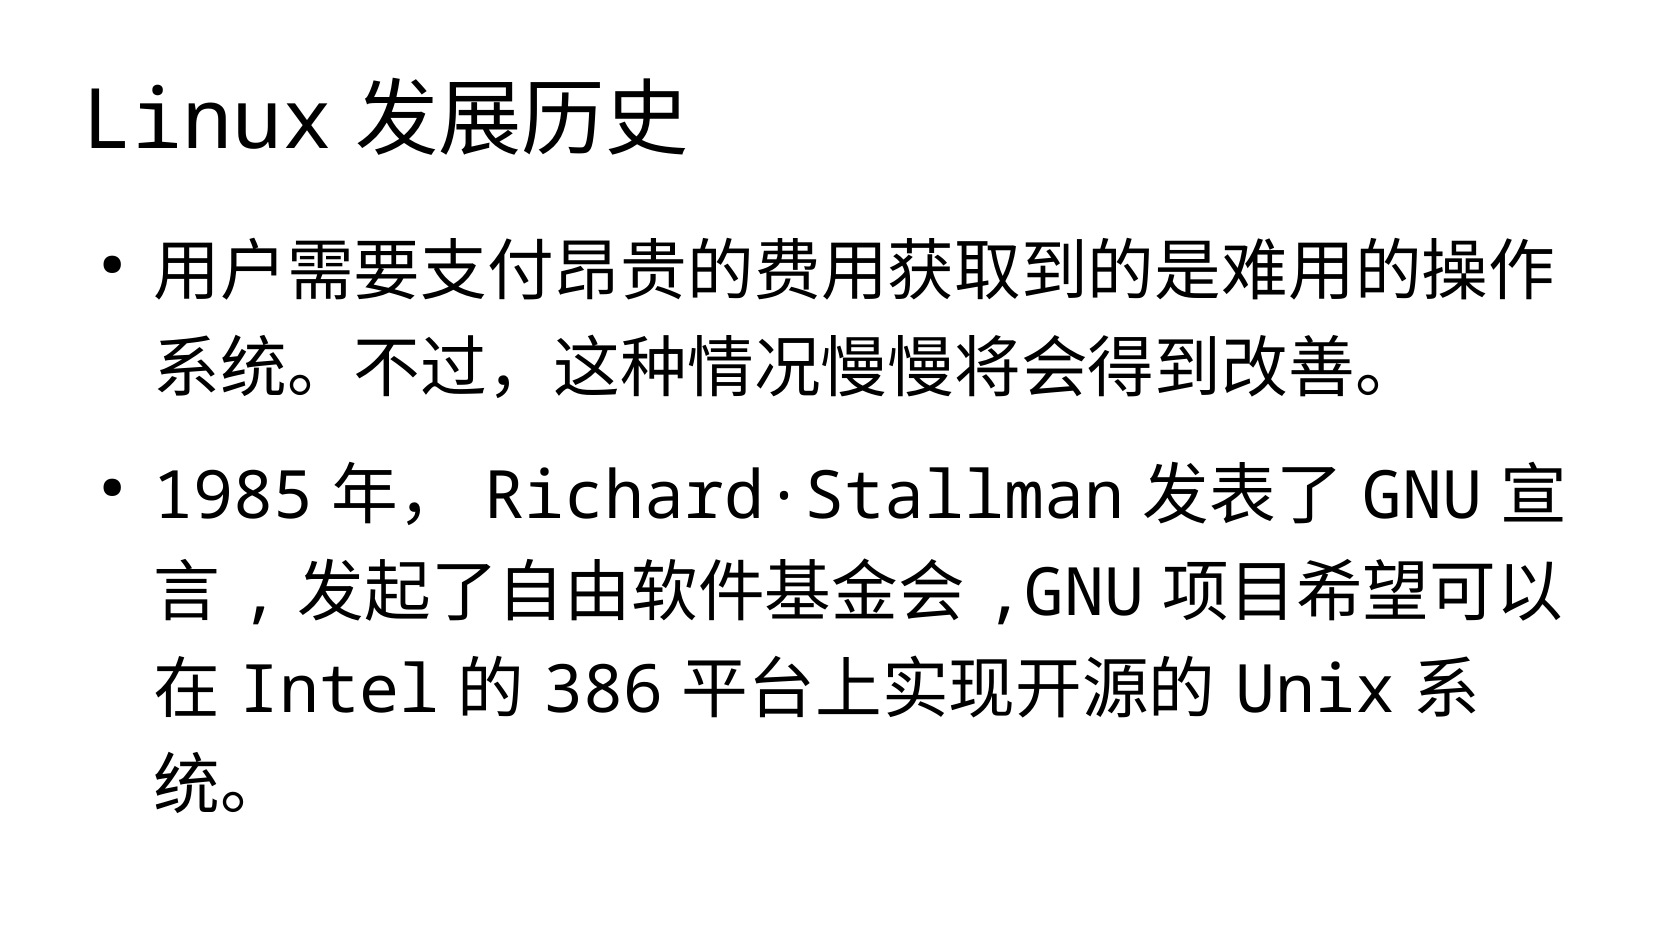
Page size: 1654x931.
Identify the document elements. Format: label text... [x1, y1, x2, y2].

list 用户需要支付昂贵的费用获取到的是难用的操作系统。不过，这种情况慢慢将会得到改善。 1985年，Richard·Stallman发表了GNU宣言,发起了自由软件基金会,GNU项目希望可以在Intel的386平台上实现开源的Unix系统。 [82, 217, 1571, 863]
title Linux发展历史 [82, 37, 1571, 189]
